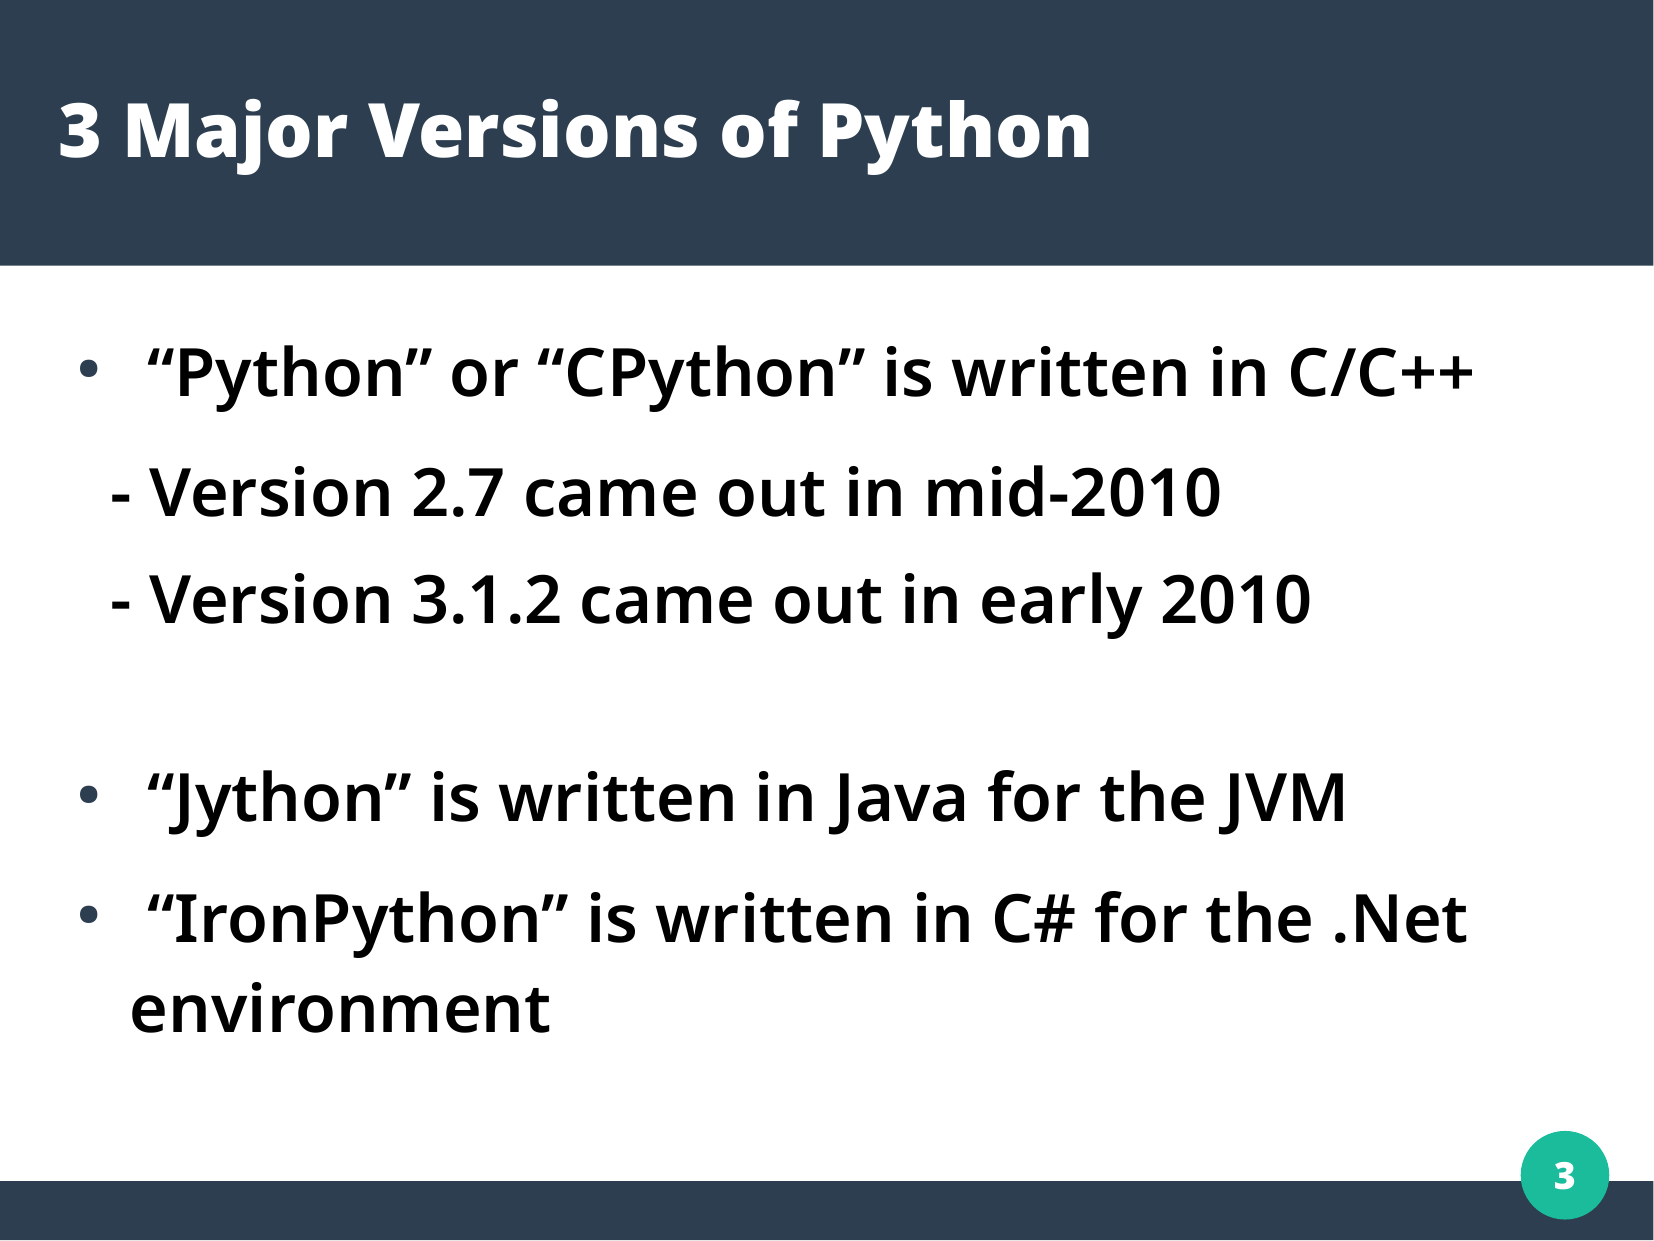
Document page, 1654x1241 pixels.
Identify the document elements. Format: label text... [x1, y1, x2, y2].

title 3 Major Versions of Python [59, 49, 1595, 207]
list “Python” or “CPython” is written in C/C++ - Version 2.7 came out in mid-2010 - Version 3.1.2 came out in early 2010 “Jython” is written in Java for the JVM “IronPython” is written in C# for the .Net environment [59, 324, 1595, 1152]
